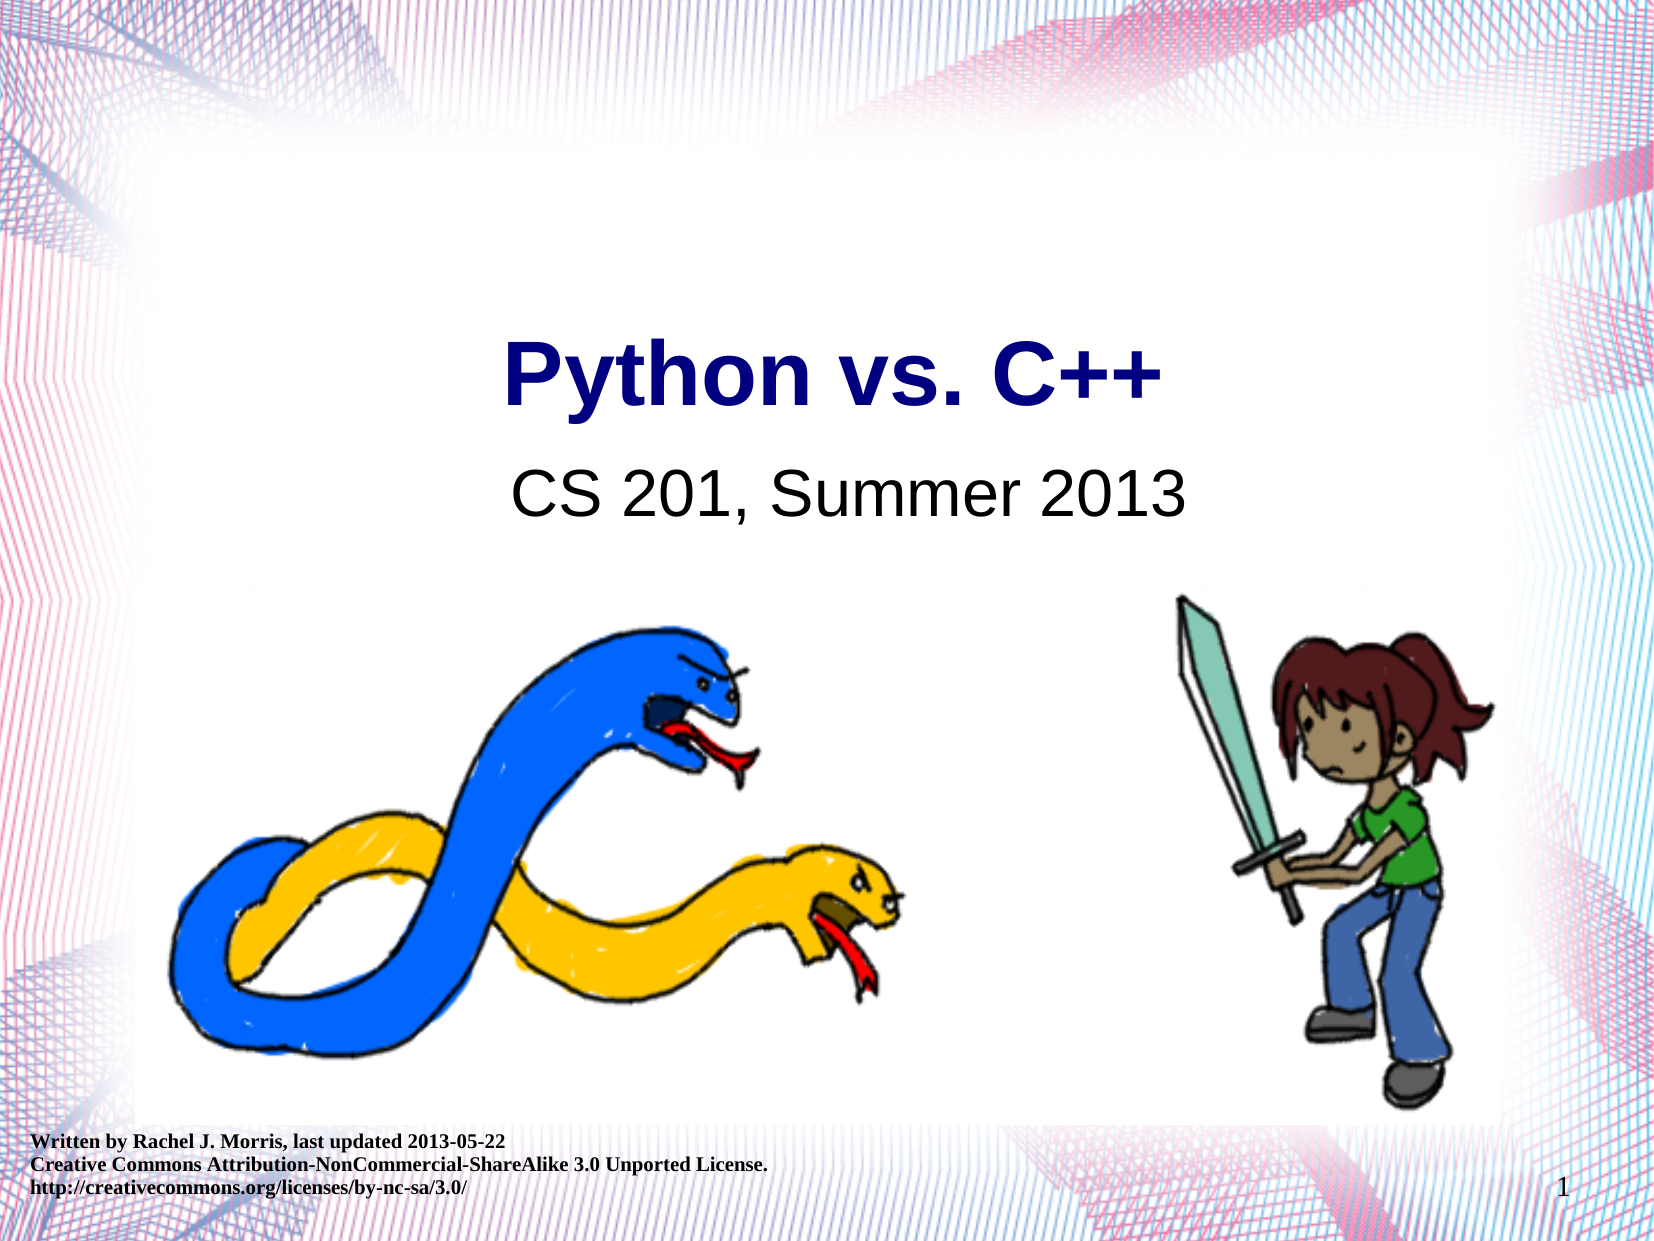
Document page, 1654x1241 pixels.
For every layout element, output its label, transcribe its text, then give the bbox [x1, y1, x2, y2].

text_box CS 201, Summer 2013 [123, 438, 1576, 548]
picture [0, 0, 1654, 1241]
title Python vs. C++ [90, 270, 1579, 478]
